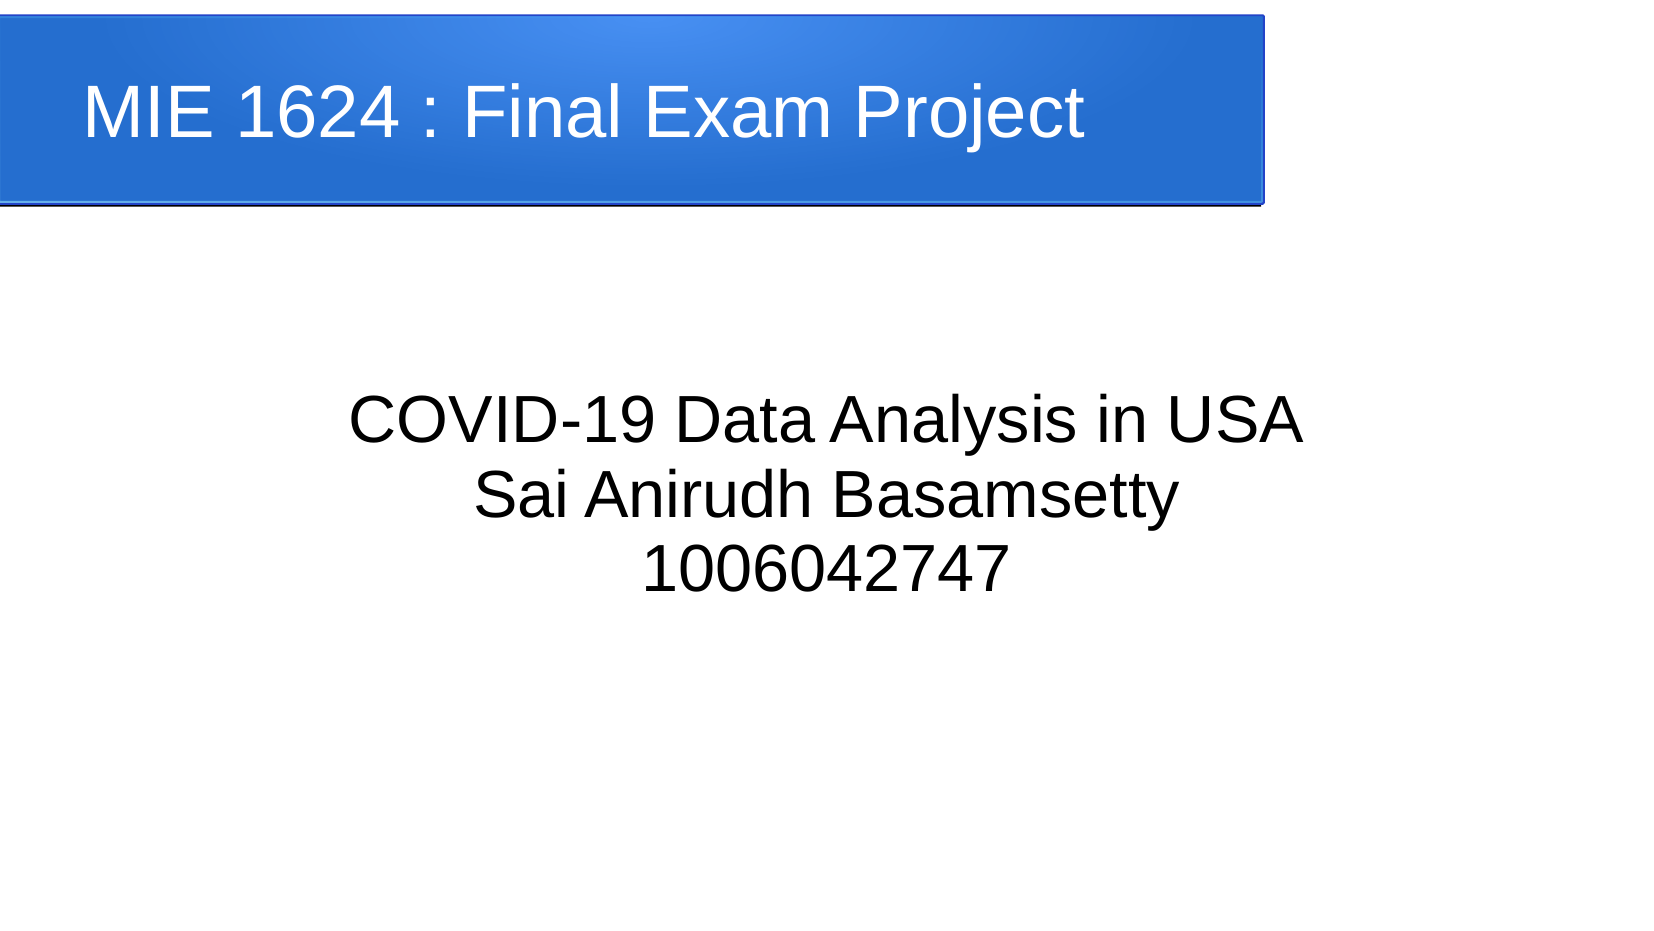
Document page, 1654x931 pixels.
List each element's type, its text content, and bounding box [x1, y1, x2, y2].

title MIE 1624 : Final Exam Project [82, 35, 1235, 189]
subtitle COVID-19 Data Analysis in USA Sai Anirudh Basamsetty 1006042747 [82, 224, 1571, 764]
